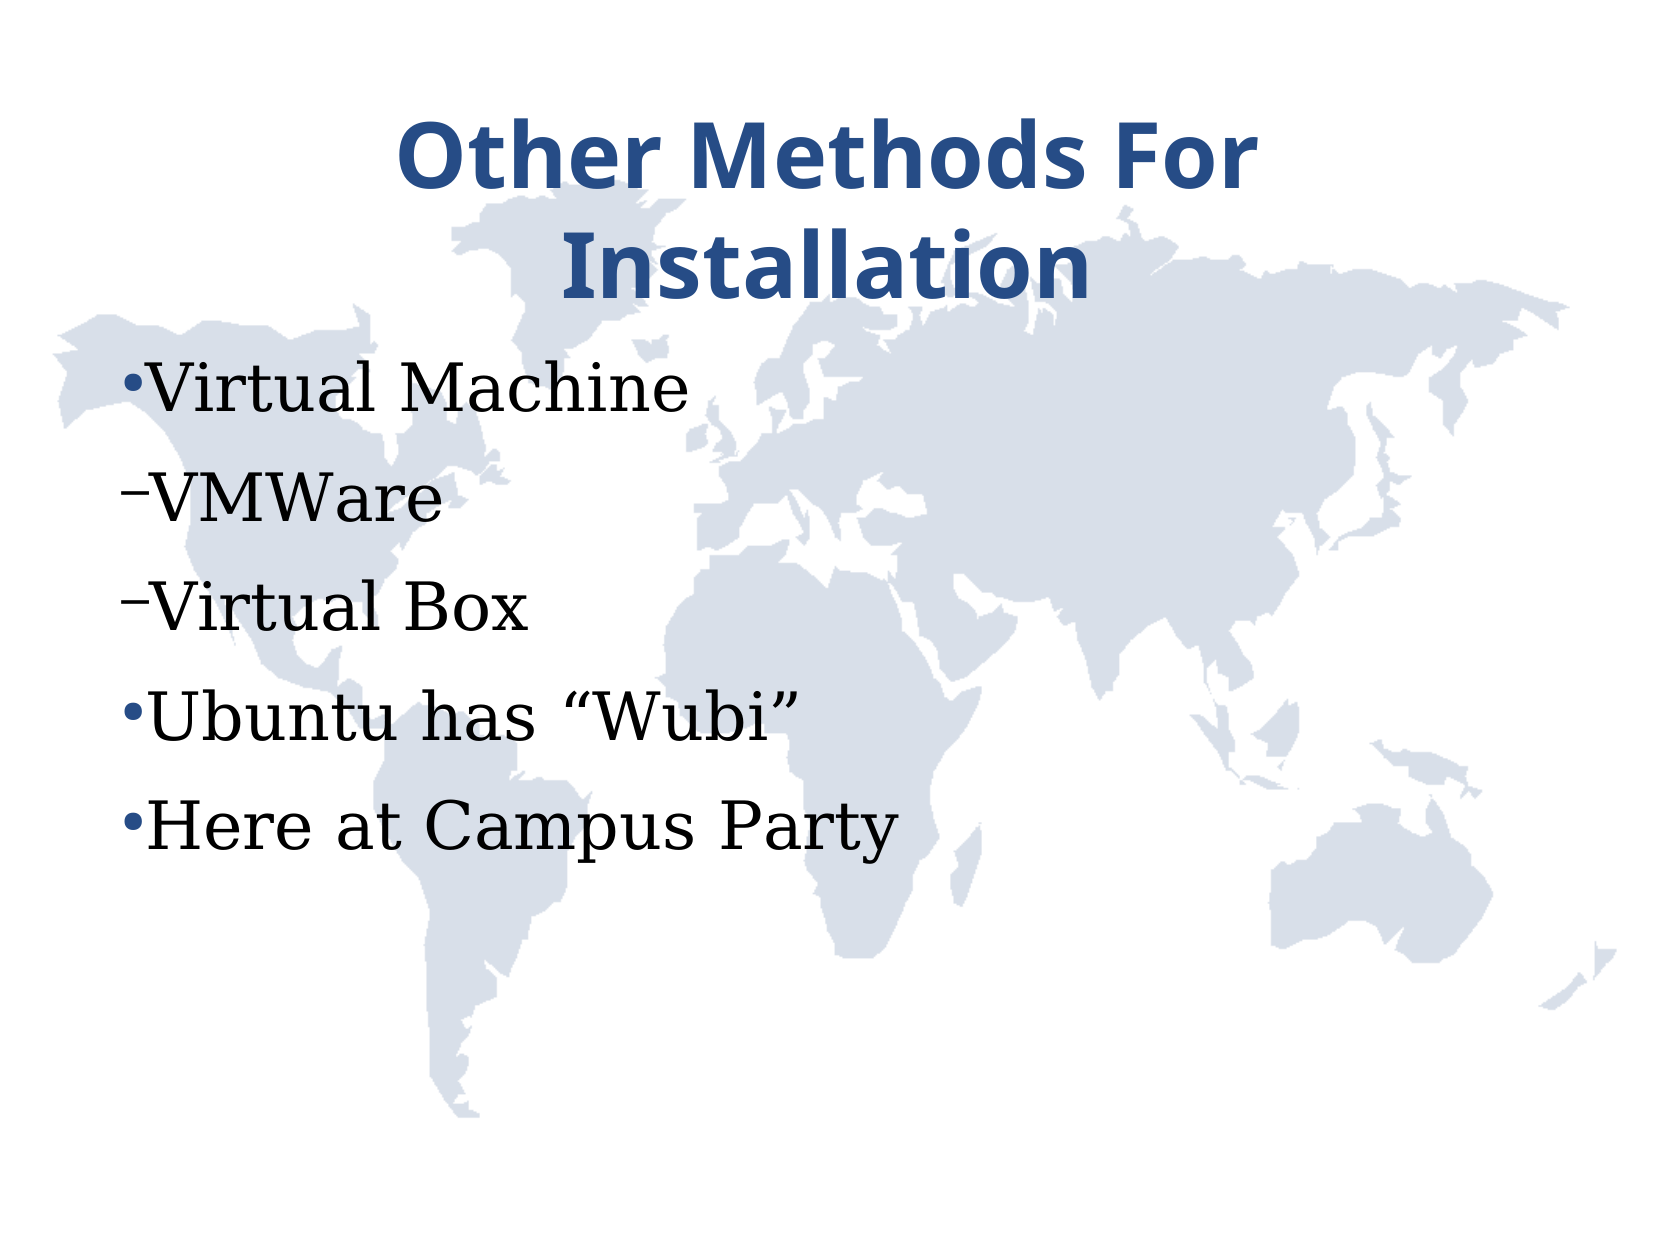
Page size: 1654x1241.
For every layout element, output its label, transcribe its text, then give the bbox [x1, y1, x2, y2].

list Virtual Machine VMWare Virtual Box Ubuntu has “Wubi” Here at Campus Party [121, 344, 1534, 1127]
title Other Methods For Installation [121, 102, 1534, 310]
